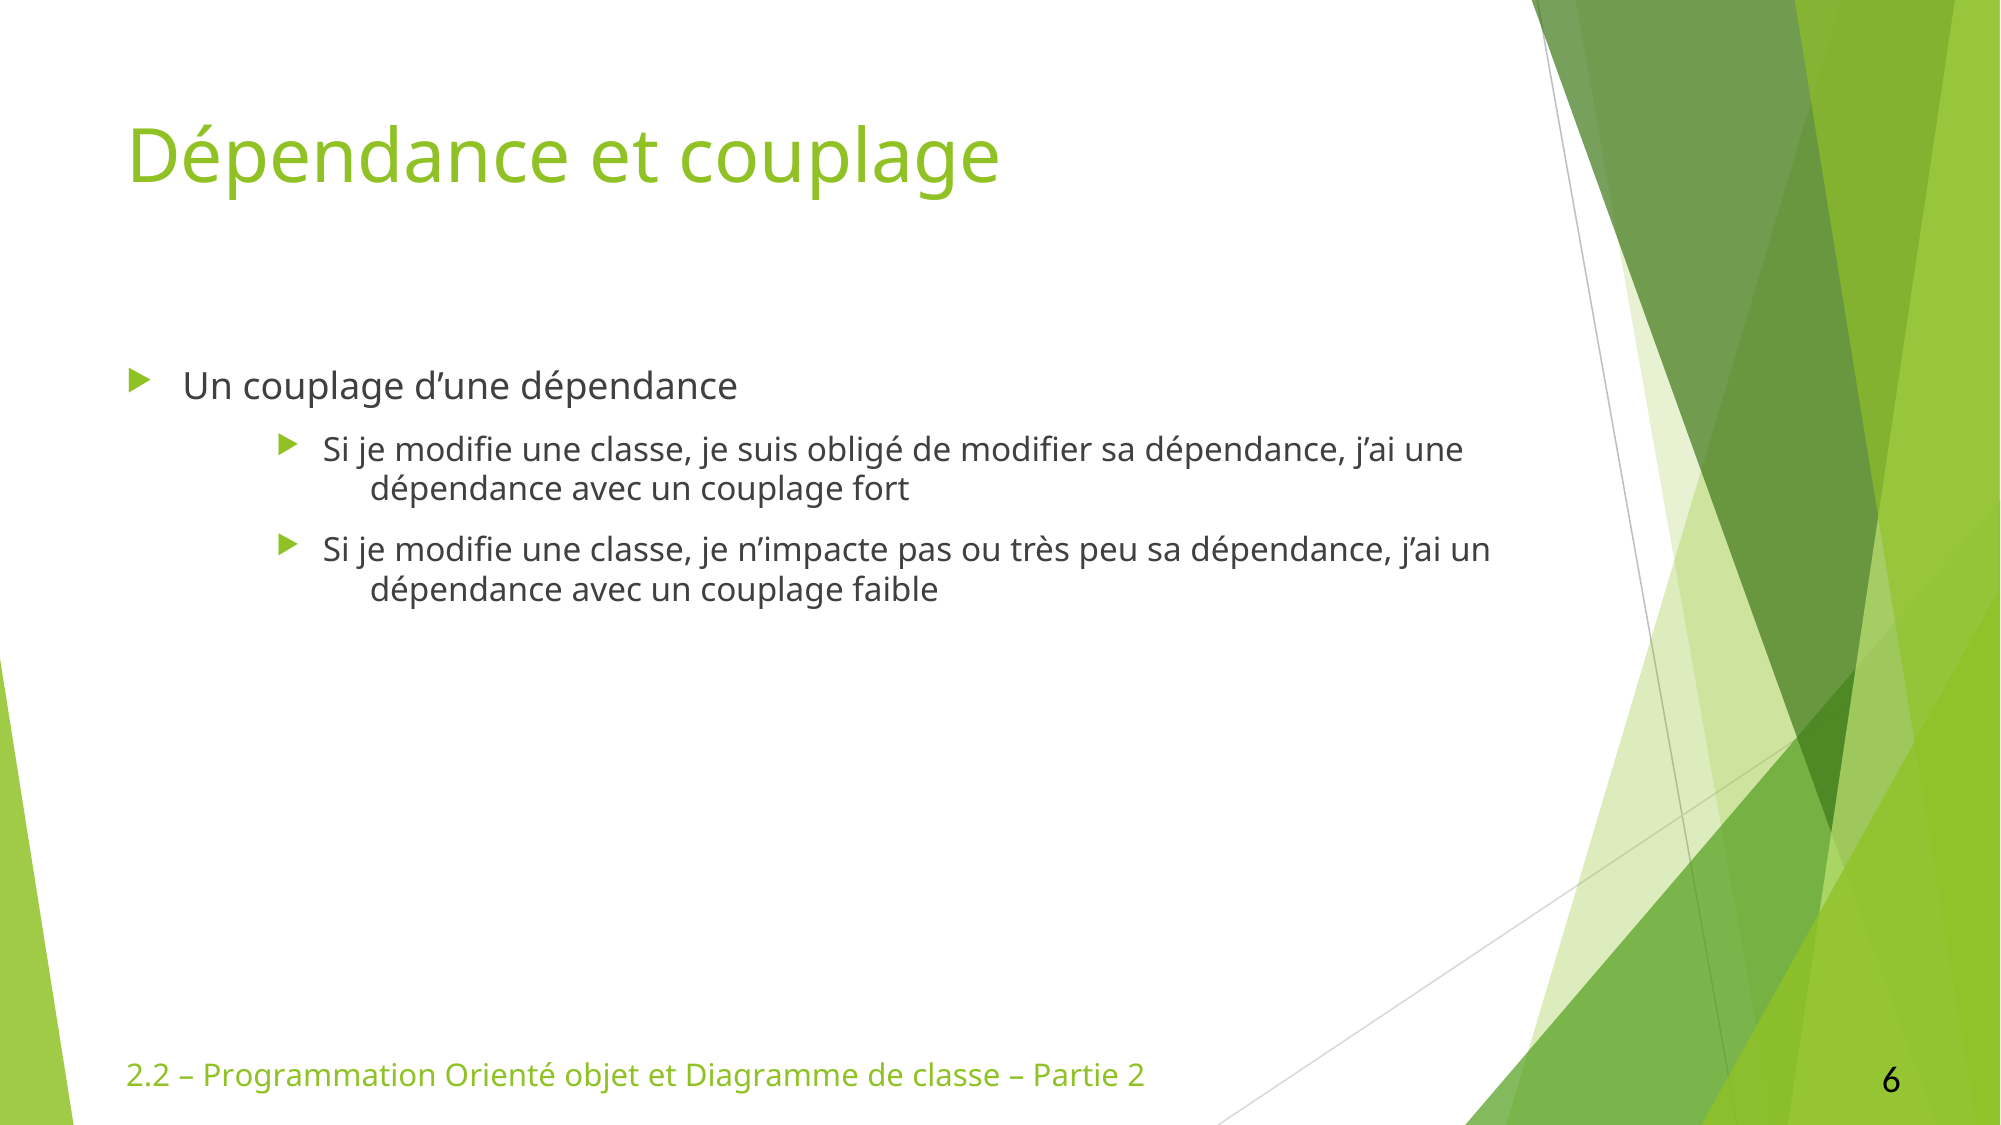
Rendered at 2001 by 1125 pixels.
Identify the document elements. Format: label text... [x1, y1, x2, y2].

text_box [1866, 1047, 1979, 1108]
title Dépendance et couplage [111, 99, 1522, 317]
list Un couplage d’une dépendance Si je modifie une classe, je suis obligé de modifier sa dépendance, j’ai une dépendance avec un couplage fort Si je modifie une classe, je n’impacte pas ou très peu sa dépendance, j’ai un dépendance avec un couplage faible [111, 354, 1522, 992]
text_box 2.2 – Programmation Orienté objet et Diagramme de classe – Partie 2 [111, 1047, 1210, 1109]
